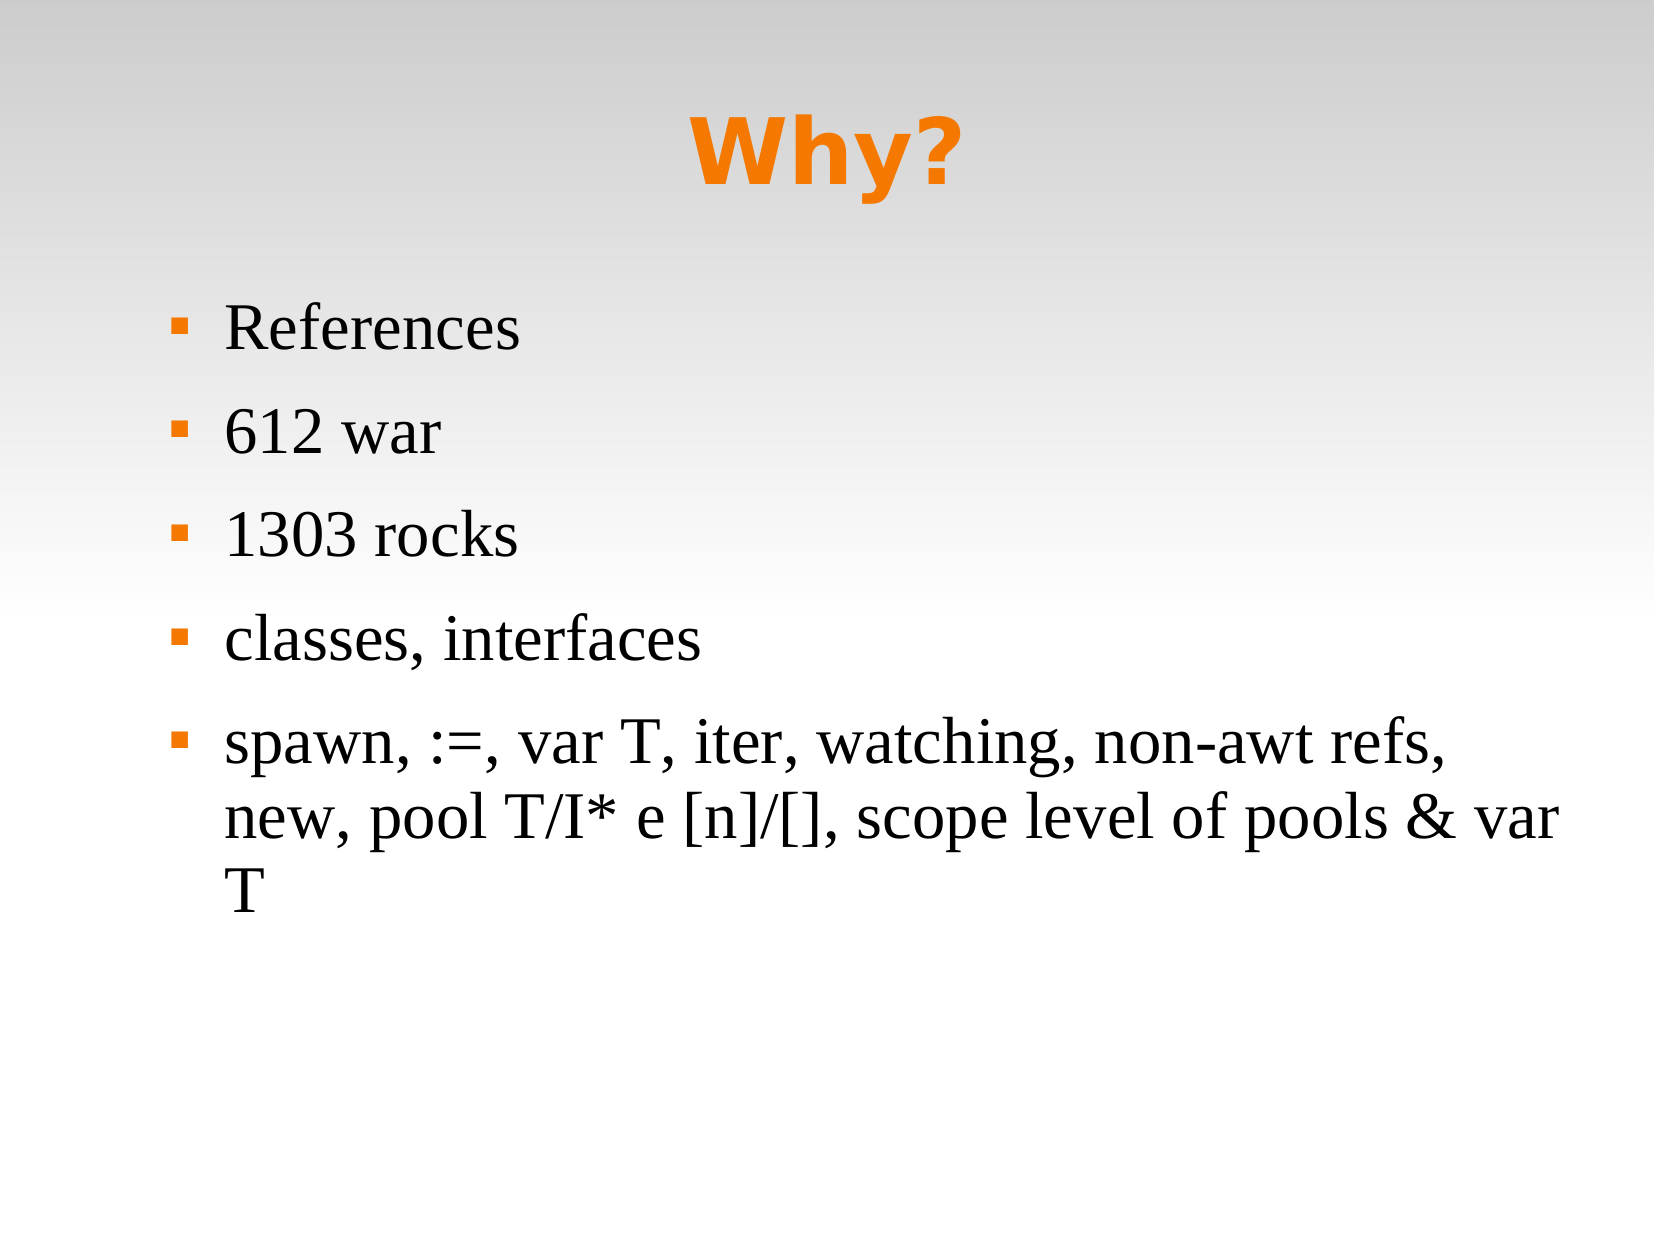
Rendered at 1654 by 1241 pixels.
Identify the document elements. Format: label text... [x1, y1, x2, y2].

title Why? [82, 49, 1571, 257]
list References 612 war 1303 rocks classes, interfaces spawn, :=, var T, iter, watching, non-awt refs, new, pool T/I* e [n]/[], scope level of pools & var T [82, 290, 1571, 1109]
